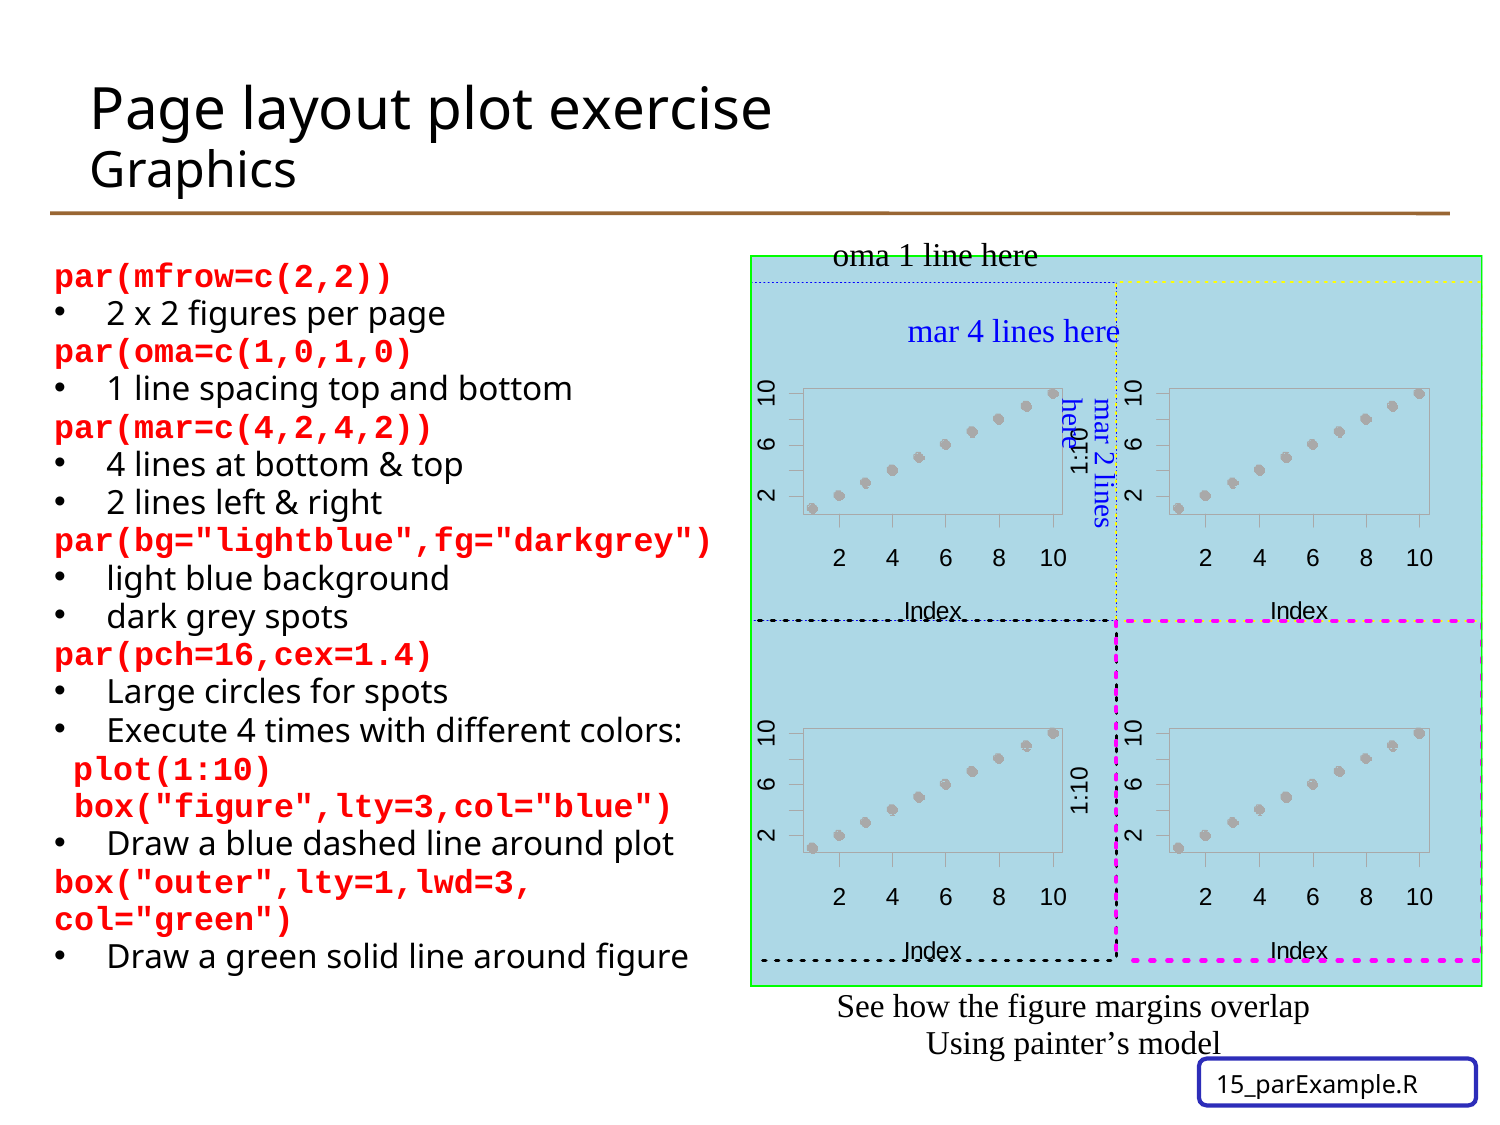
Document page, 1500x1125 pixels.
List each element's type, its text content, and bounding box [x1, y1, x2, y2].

text_box See how the figure margins overlap Using painter’s model [821, 987, 1326, 1070]
picture [750, 255, 1483, 987]
text_box Page layout plot exercise Graphics [75, 44, 1425, 233]
text_box mar 4 lines here [892, 302, 1136, 358]
text_box par(mfrow=c(2,2))‏ 2 x 2 figures per page par(oma=c(1,0,1,0)‏ 1 line spacing top and bottom par(mar=c(4,2,4,2))‏ 4 lines at bottom & top 2 lines left & right par(bg="lightblue",fg="darkgrey")‏ light blue background dark grey spots par(pch=16,cex=1.4)‏ Large circles for spots Execute 4 times with different colors: plot(1:10)‏ box("figure",lty=3,col="blue")‏ Draw a blue dashed line around plot box("outer",lty=1,lwd=3, col="green")‏ Draw a green solid line around figure [53, 263, 739, 1012]
text_box oma 1 line here [817, 233, 1054, 282]
text_box 15_parExample.R [1198, 1058, 1477, 1106]
text_box mar 2 lines here [1068, 384, 1131, 590]
